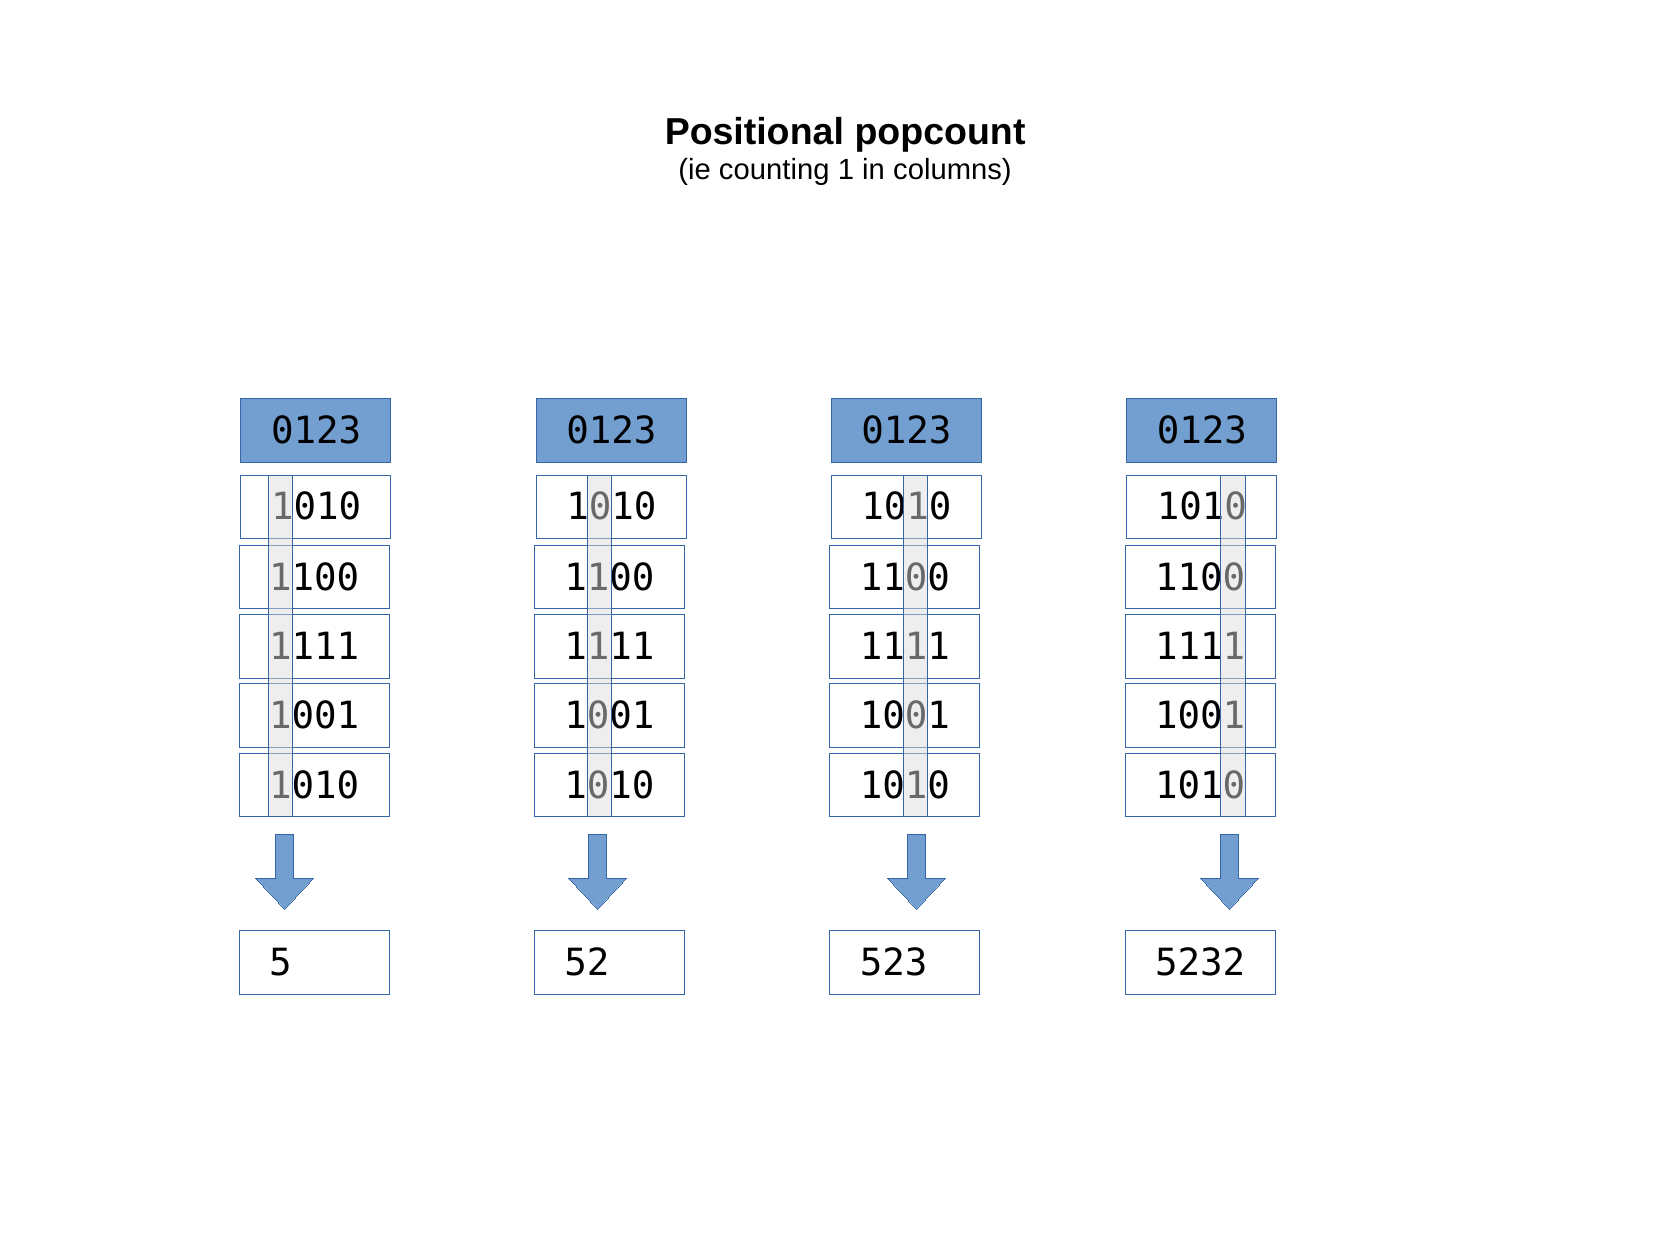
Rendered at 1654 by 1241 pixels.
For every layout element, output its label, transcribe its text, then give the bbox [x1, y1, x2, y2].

text_box 1010 [612, 753, 685, 817]
text_box 1010 [831, 475, 903, 539]
text_box [903, 475, 928, 817]
text_box 1010 [1246, 753, 1276, 817]
text_box 0123 [536, 398, 687, 463]
text_box 5232 [1125, 930, 1276, 995]
text_box 1001 [612, 683, 685, 748]
text_box 0123 [240, 398, 391, 463]
text_box 1010 [829, 753, 903, 817]
text_box 1001 [297, 703, 307, 726]
text_box 1010 [928, 475, 982, 539]
text_box 52 [534, 930, 685, 995]
text_box 1010 [889, 494, 899, 517]
text_box [887, 834, 946, 910]
text_box 1001 [293, 683, 390, 748]
text_box 1010 [240, 475, 268, 539]
text_box 0123 [1126, 398, 1277, 463]
text_box 1100 [534, 545, 587, 609]
text_box 1100 [1246, 545, 1276, 609]
text_box 1111 [1246, 614, 1276, 679]
text_box 1001 [1246, 683, 1276, 748]
text_box 1010 [1125, 753, 1220, 817]
text_box 5 [239, 930, 390, 995]
text_box 1100 [293, 545, 390, 609]
text_box 1111 [612, 614, 685, 679]
text_box 1001 [1125, 683, 1220, 748]
text_box [268, 475, 293, 817]
text_box 1111 [928, 614, 980, 679]
text_box 1010 [612, 475, 687, 539]
text_box [587, 475, 612, 817]
text_box 1010 [536, 475, 587, 539]
text_box 0123 [831, 398, 982, 463]
text_box 1010 [239, 753, 268, 817]
text_box 1001 [1206, 703, 1216, 726]
text_box 1001 [534, 683, 587, 748]
text_box 1001 [615, 703, 625, 726]
text_box [1220, 475, 1246, 817]
text_box 1001 [928, 683, 980, 748]
text_box 1100 [1206, 565, 1216, 588]
text_box 1111 [829, 614, 903, 679]
text_box 1111 [534, 614, 587, 679]
text_box [255, 834, 314, 910]
text_box 1010 [928, 753, 980, 817]
text_box Positional popcount (ie counting 1 in columns) [565, 110, 1126, 186]
text_box 1001 [829, 683, 903, 748]
text_box 1100 [239, 545, 268, 609]
text_box 523 [829, 930, 980, 995]
text_box [1200, 834, 1259, 910]
text_box 1100 [928, 545, 980, 609]
text_box 1010 [293, 753, 390, 817]
text_box 1111 [1125, 614, 1220, 679]
text_box 1010 [297, 773, 307, 796]
text_box 1100 [829, 545, 903, 609]
text_box 1100 [612, 545, 685, 609]
text_box 1100 [1125, 545, 1220, 609]
text_box 1010 [1126, 475, 1220, 539]
text_box 1010 [534, 753, 587, 817]
text_box [568, 834, 627, 910]
text_box 1001 [239, 683, 268, 748]
text_box 1010 [293, 475, 391, 539]
text_box 1010 [1246, 475, 1277, 539]
text_box 1111 [293, 614, 390, 679]
text_box 1111 [239, 614, 268, 679]
text_box 1100 [615, 565, 625, 588]
